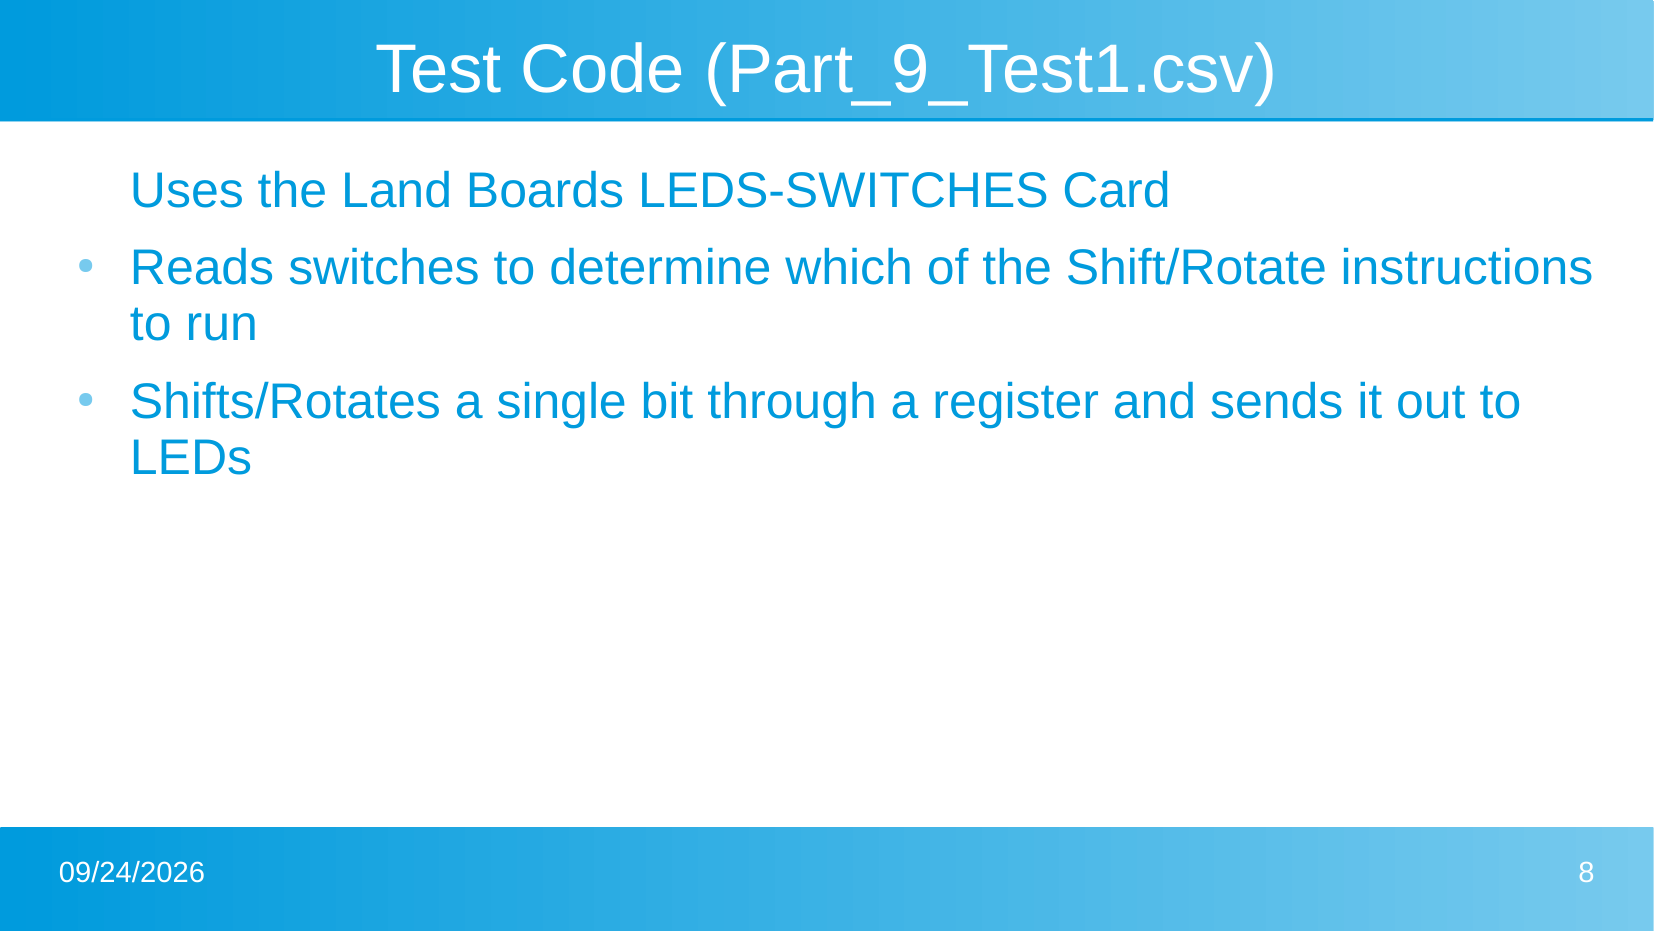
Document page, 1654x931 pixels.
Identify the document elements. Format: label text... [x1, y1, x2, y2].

list Uses the Land Boards LEDS-SWITCHES Card Reads switches to determine which of the Shift/Rotate instructions to run Shifts/Rotates a single bit through a register and sends it out to LEDs [59, 161, 1595, 753]
title Test Code (Part_9_Test1.csv) [59, 29, 1595, 108]
